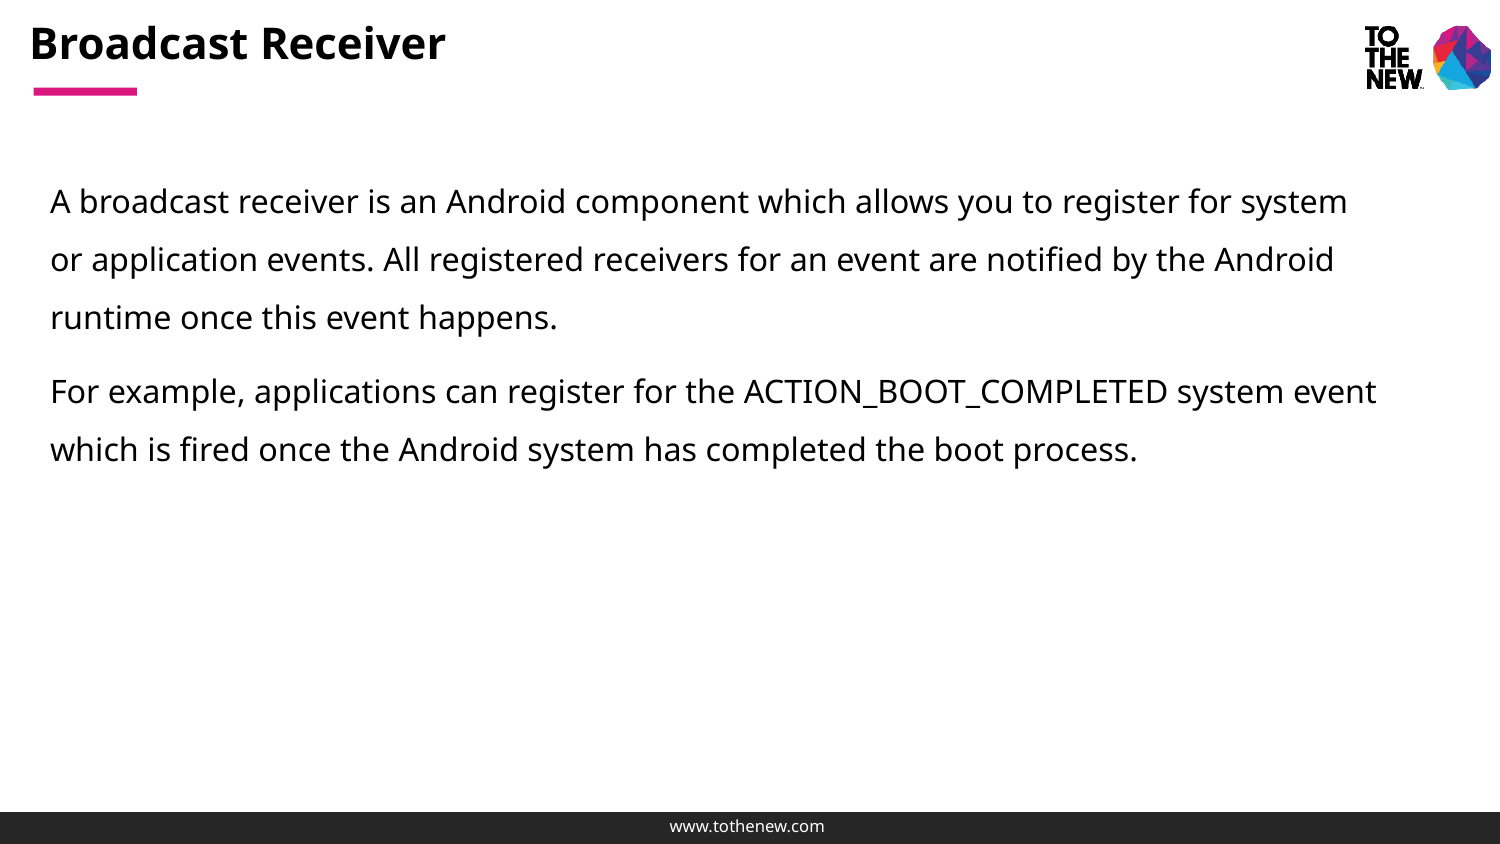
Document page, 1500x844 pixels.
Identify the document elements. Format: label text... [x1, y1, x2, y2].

title Broadcast Receiver [14, 14, 1350, 85]
picture [1350, 0, 1500, 116]
list A broadcast receiver is an Android component which allows you to register for system or application events. All registered receivers for an event are notified by the Android runtime once this event happens. For example, applications can register for the ACTION_BOOT_COMPLETED system event which is fired once the Android system has completed the boot process. [35, 154, 1404, 718]
